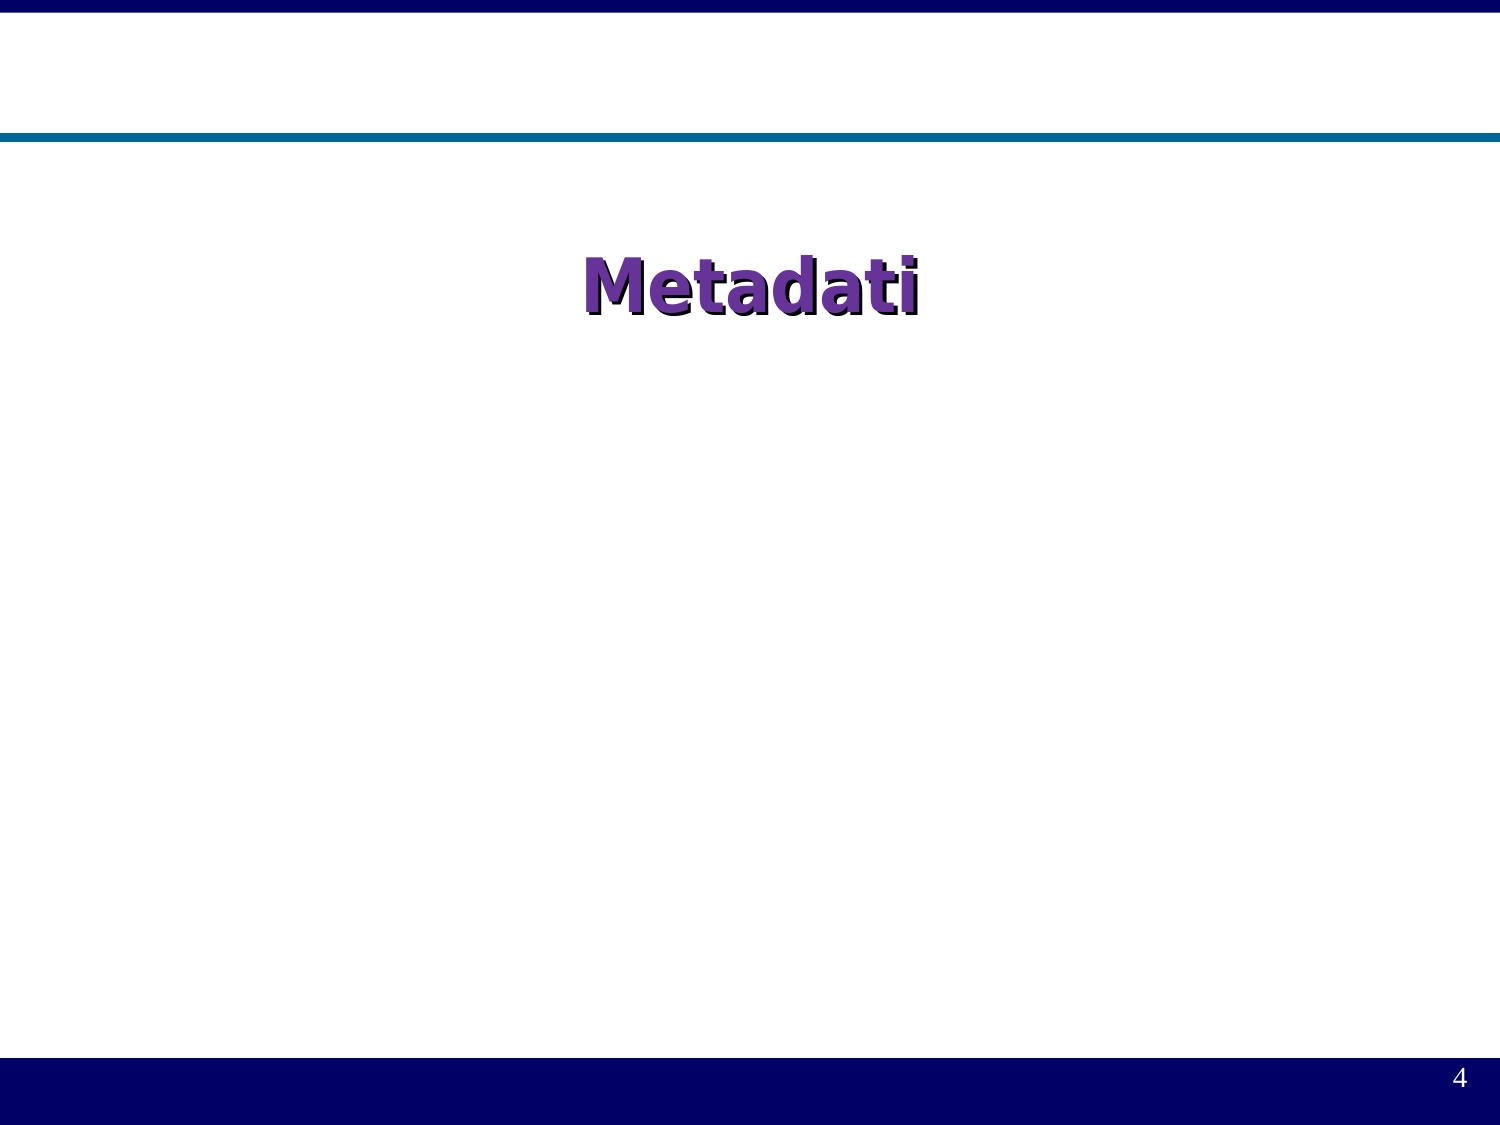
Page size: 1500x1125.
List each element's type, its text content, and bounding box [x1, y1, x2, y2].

subtitle Metadati [30, 0, 1471, 580]
